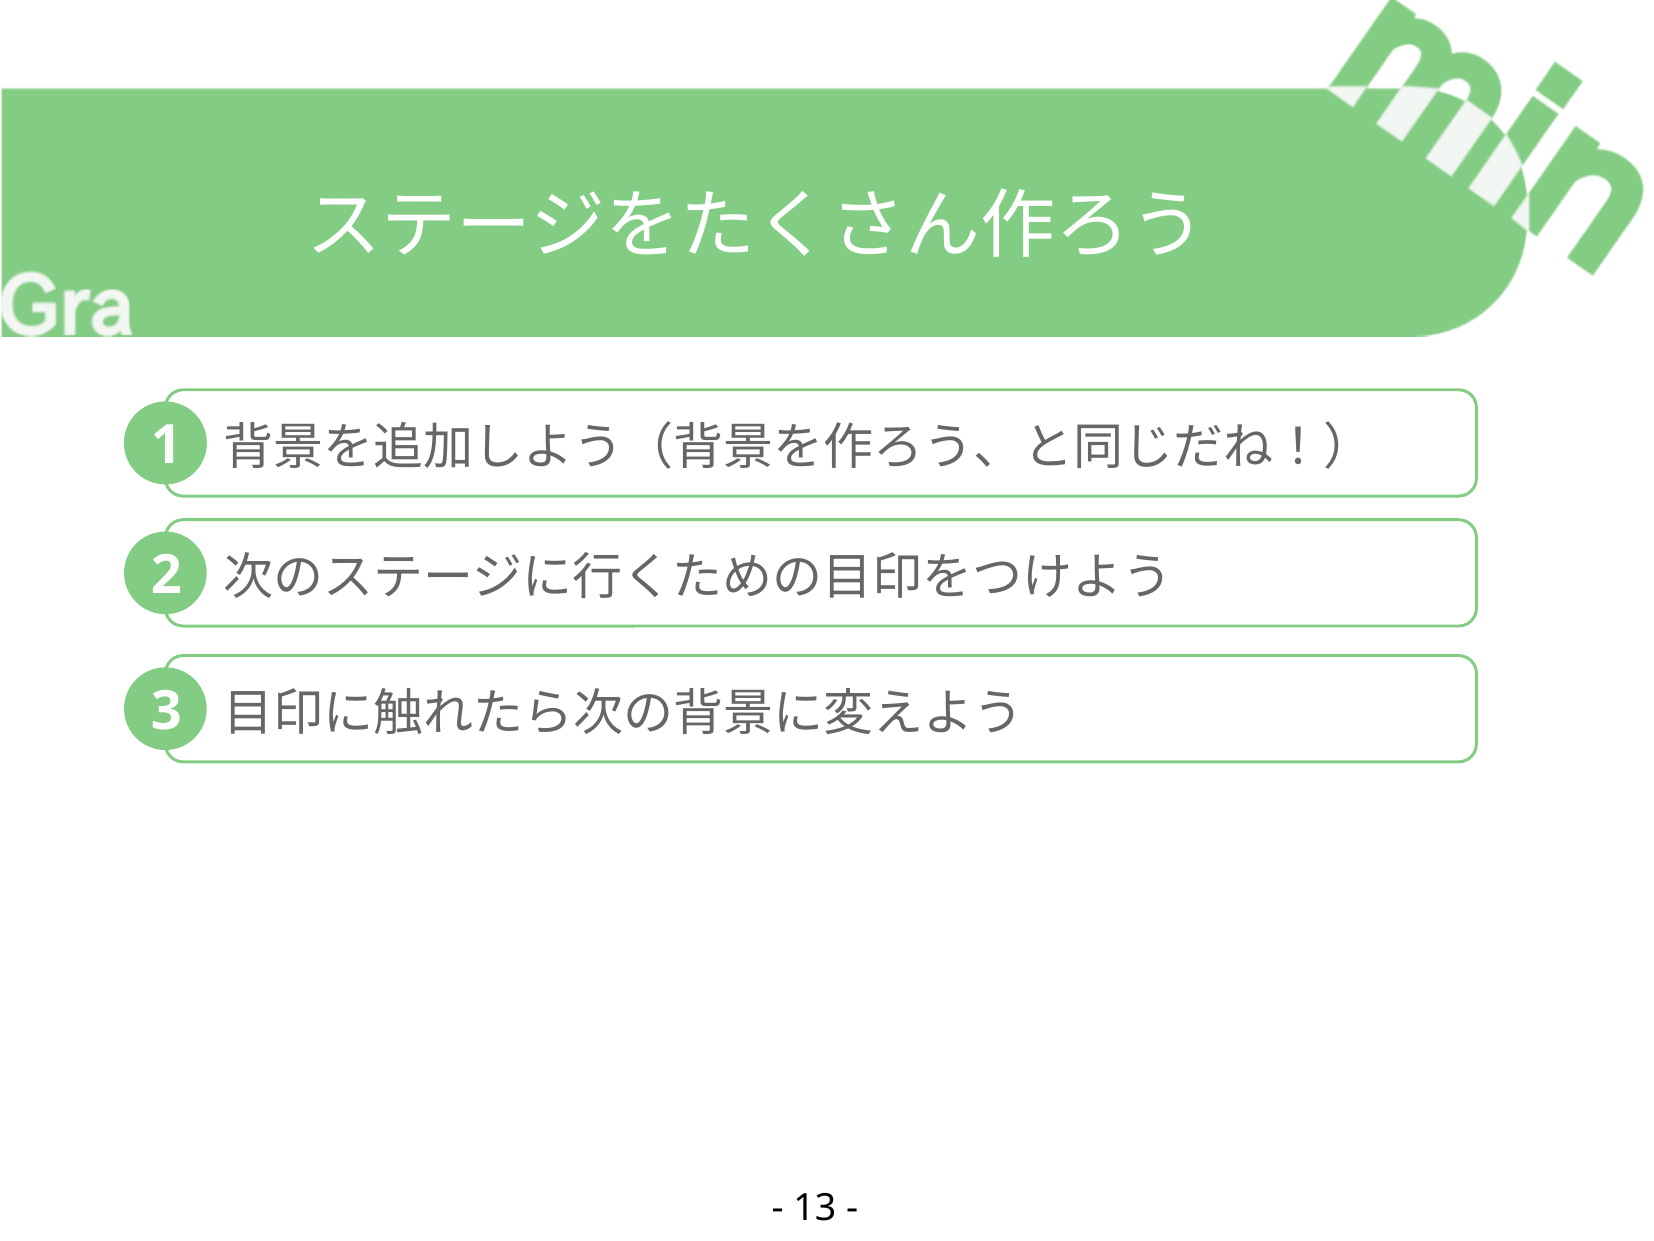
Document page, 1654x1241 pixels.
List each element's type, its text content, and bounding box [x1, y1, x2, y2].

text_box 次のステージに行くための目印をつけよう [166, 519, 1477, 627]
text_box 背景を追加しよう（背景を作ろう、と同じだね！） [166, 389, 1477, 497]
text_box - 13 - [756, 1173, 897, 1241]
picture [1, 0, 1654, 337]
title ステージをたくさん作ろう [11, 113, 1501, 324]
text_box 3 [124, 667, 207, 751]
text_box 目印に触れたら次の背景に変えよう [166, 655, 1477, 762]
text_box 2 [124, 531, 207, 615]
text_box 1 [124, 401, 207, 485]
